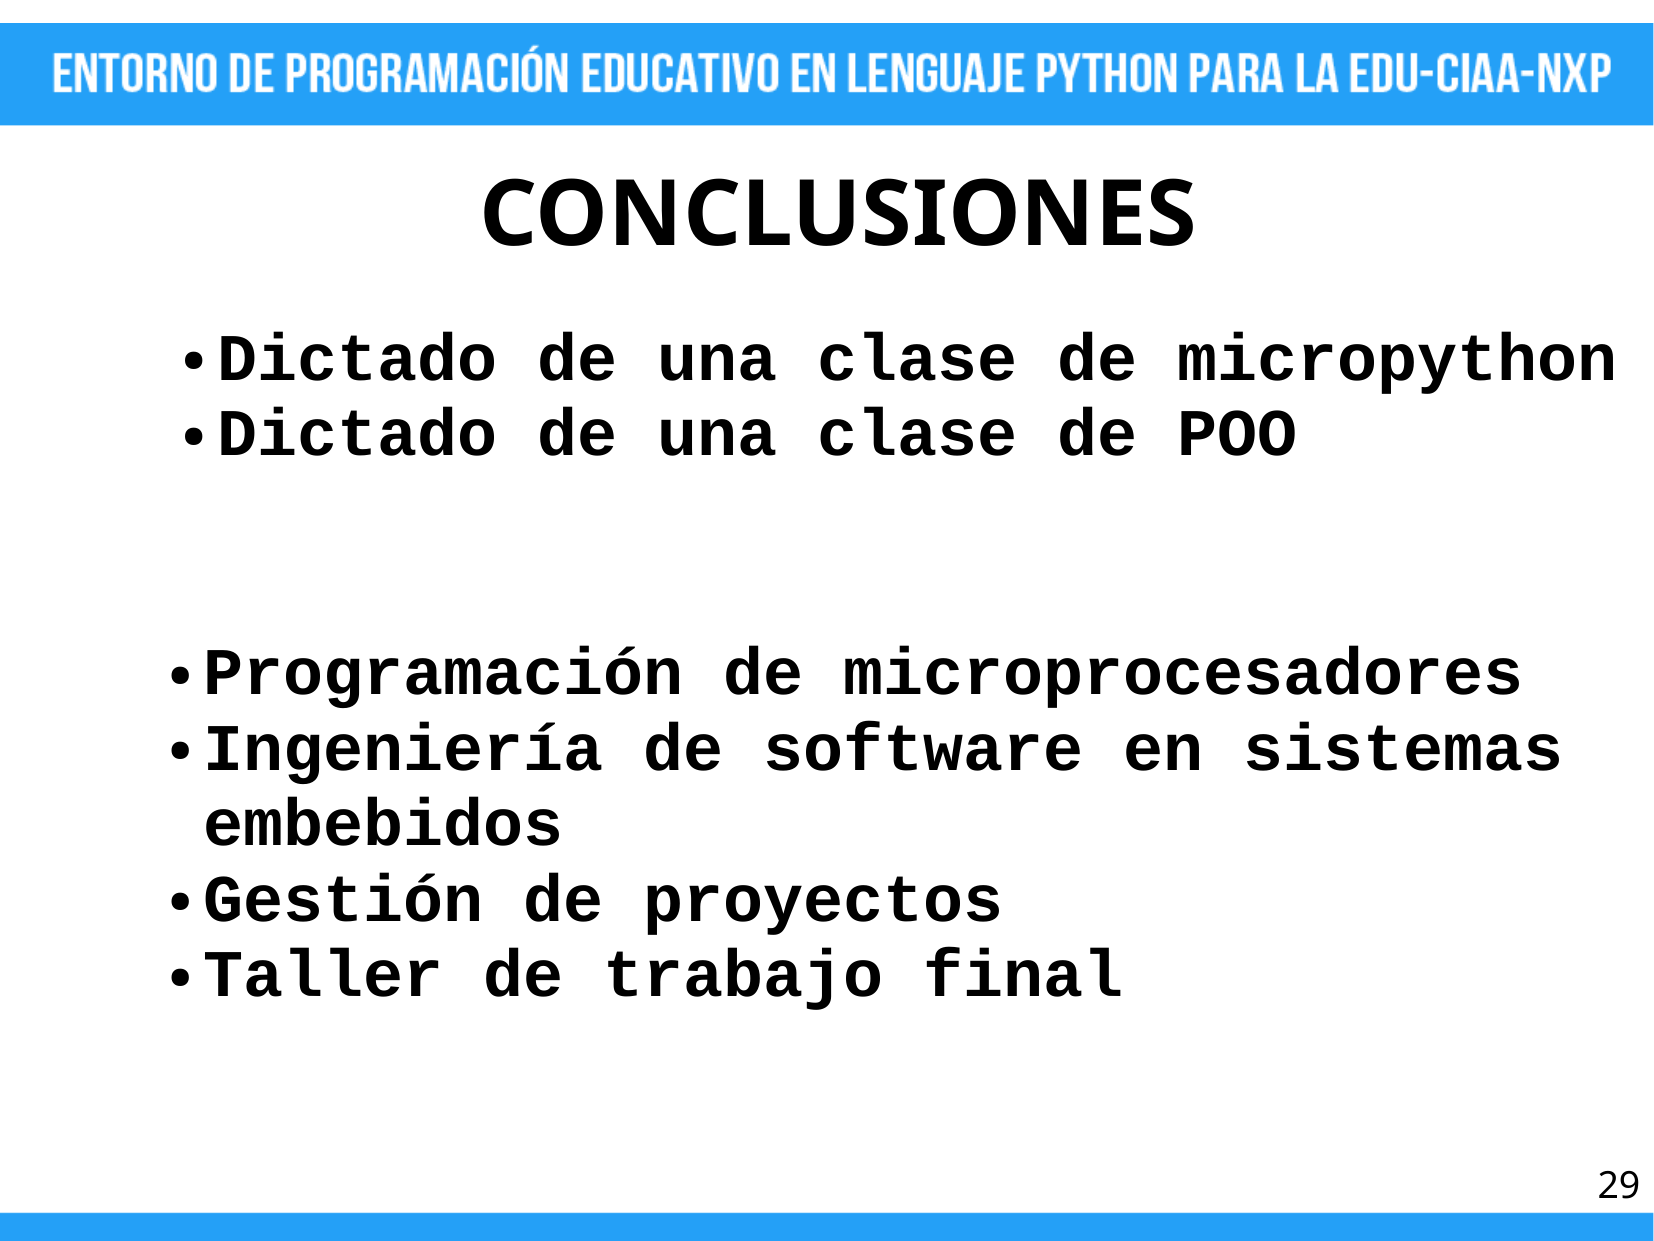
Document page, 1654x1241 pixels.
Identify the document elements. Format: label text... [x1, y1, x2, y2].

text_box Programación de microprocesadores Ingeniería de software en sistemas embebidos Gestión de proyectos Taller de trabajo final [82, 631, 1652, 1100]
text_box 29 [1582, 1151, 1654, 1241]
text_box Dictado de una clase de micropython Dictado de una clase de POO [96, 317, 1654, 710]
picture [0, 23, 1654, 1241]
title CONCLUSIONES [94, 106, 1583, 314]
